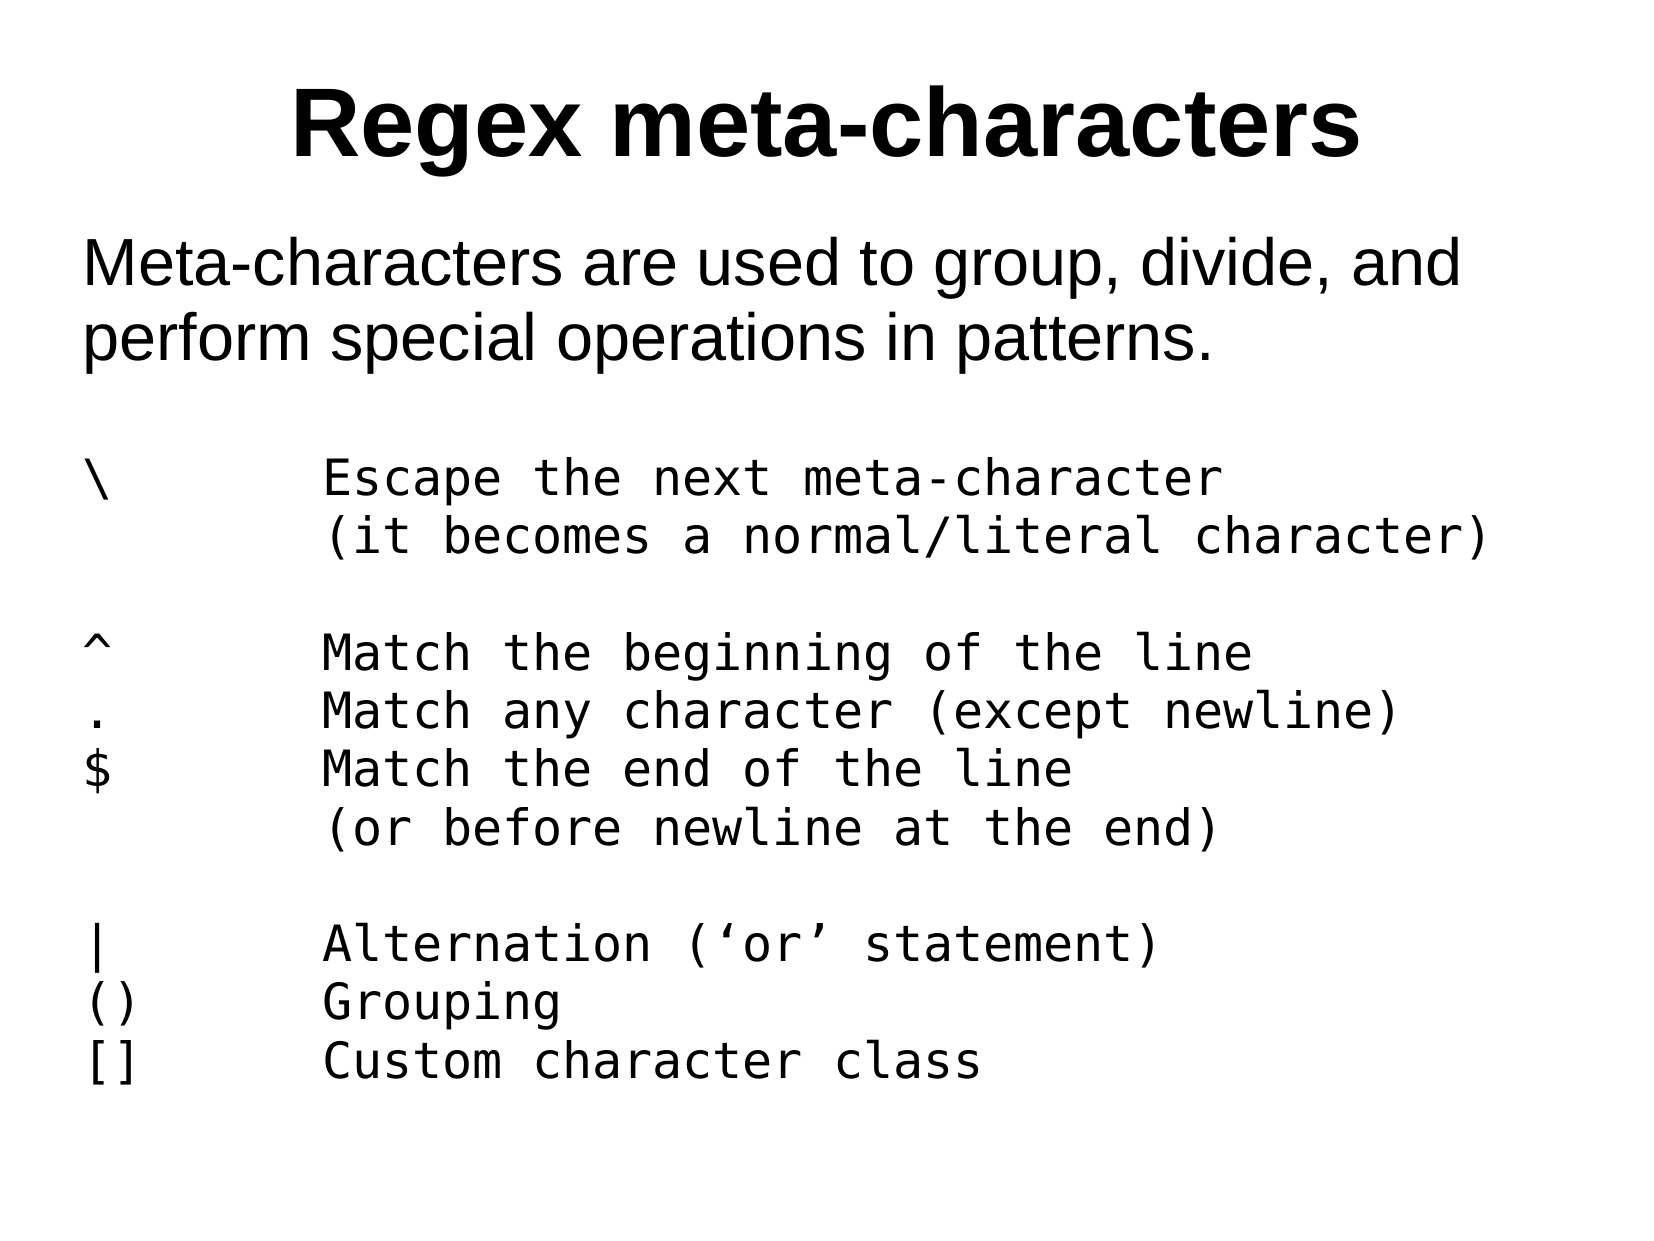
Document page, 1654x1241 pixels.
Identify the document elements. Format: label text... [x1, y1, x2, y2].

list Meta-characters are used to group, divide, and perform special operations in patterns. \ Escape the next meta-character (it becomes a normal/literal character) ^ Match the beginning of the line . Match any character (except newline) $ Match the end of the line (or before newline at the end) | Alternation (‘or’ statement) () Grouping [] Custom character class [82, 225, 1538, 1186]
title Regex meta-characters [82, 49, 1571, 196]
